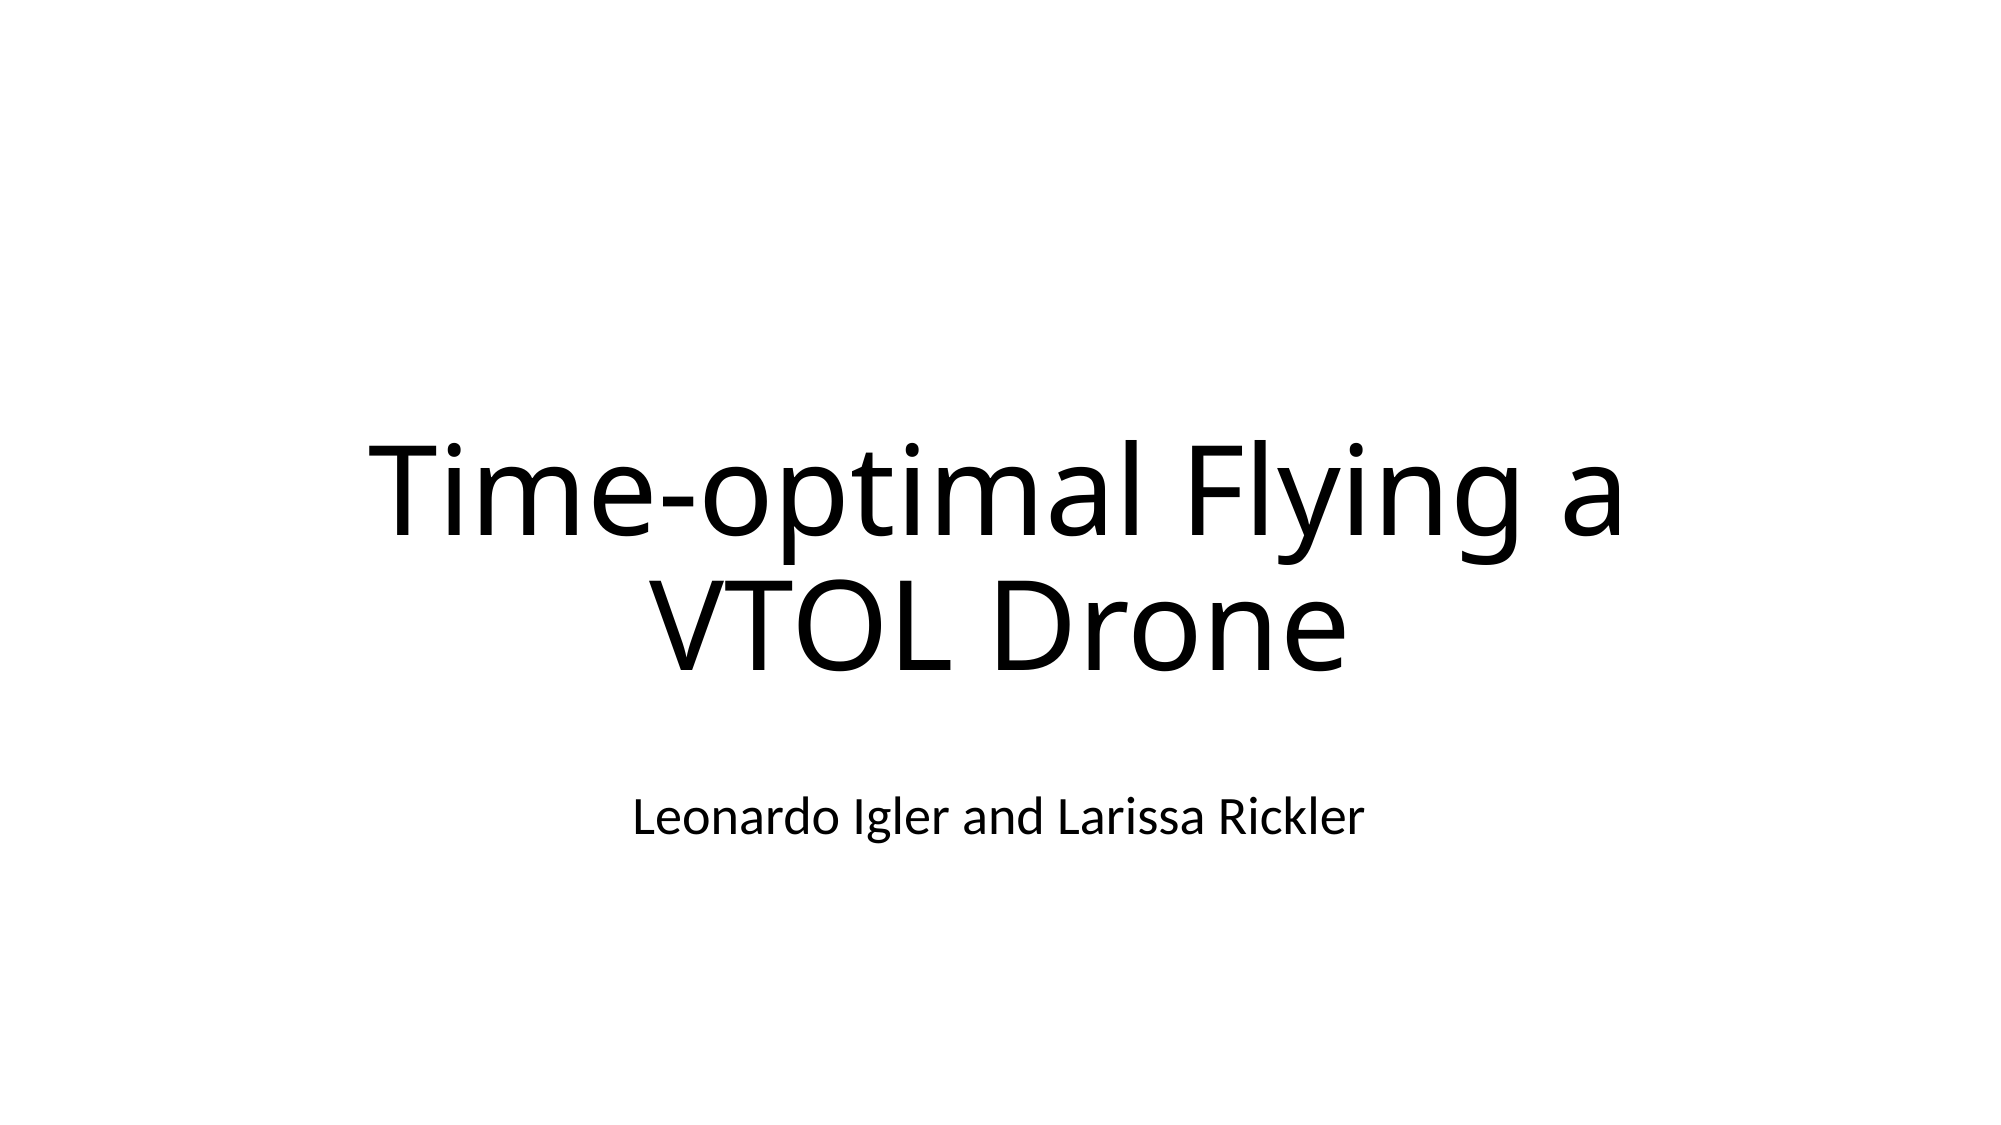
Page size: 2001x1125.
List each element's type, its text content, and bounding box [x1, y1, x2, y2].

subtitle Leonardo Igler and Larissa Rickler [249, 779, 1750, 902]
title Time-optimal Flying a VTOL Drone [249, 366, 1750, 759]
